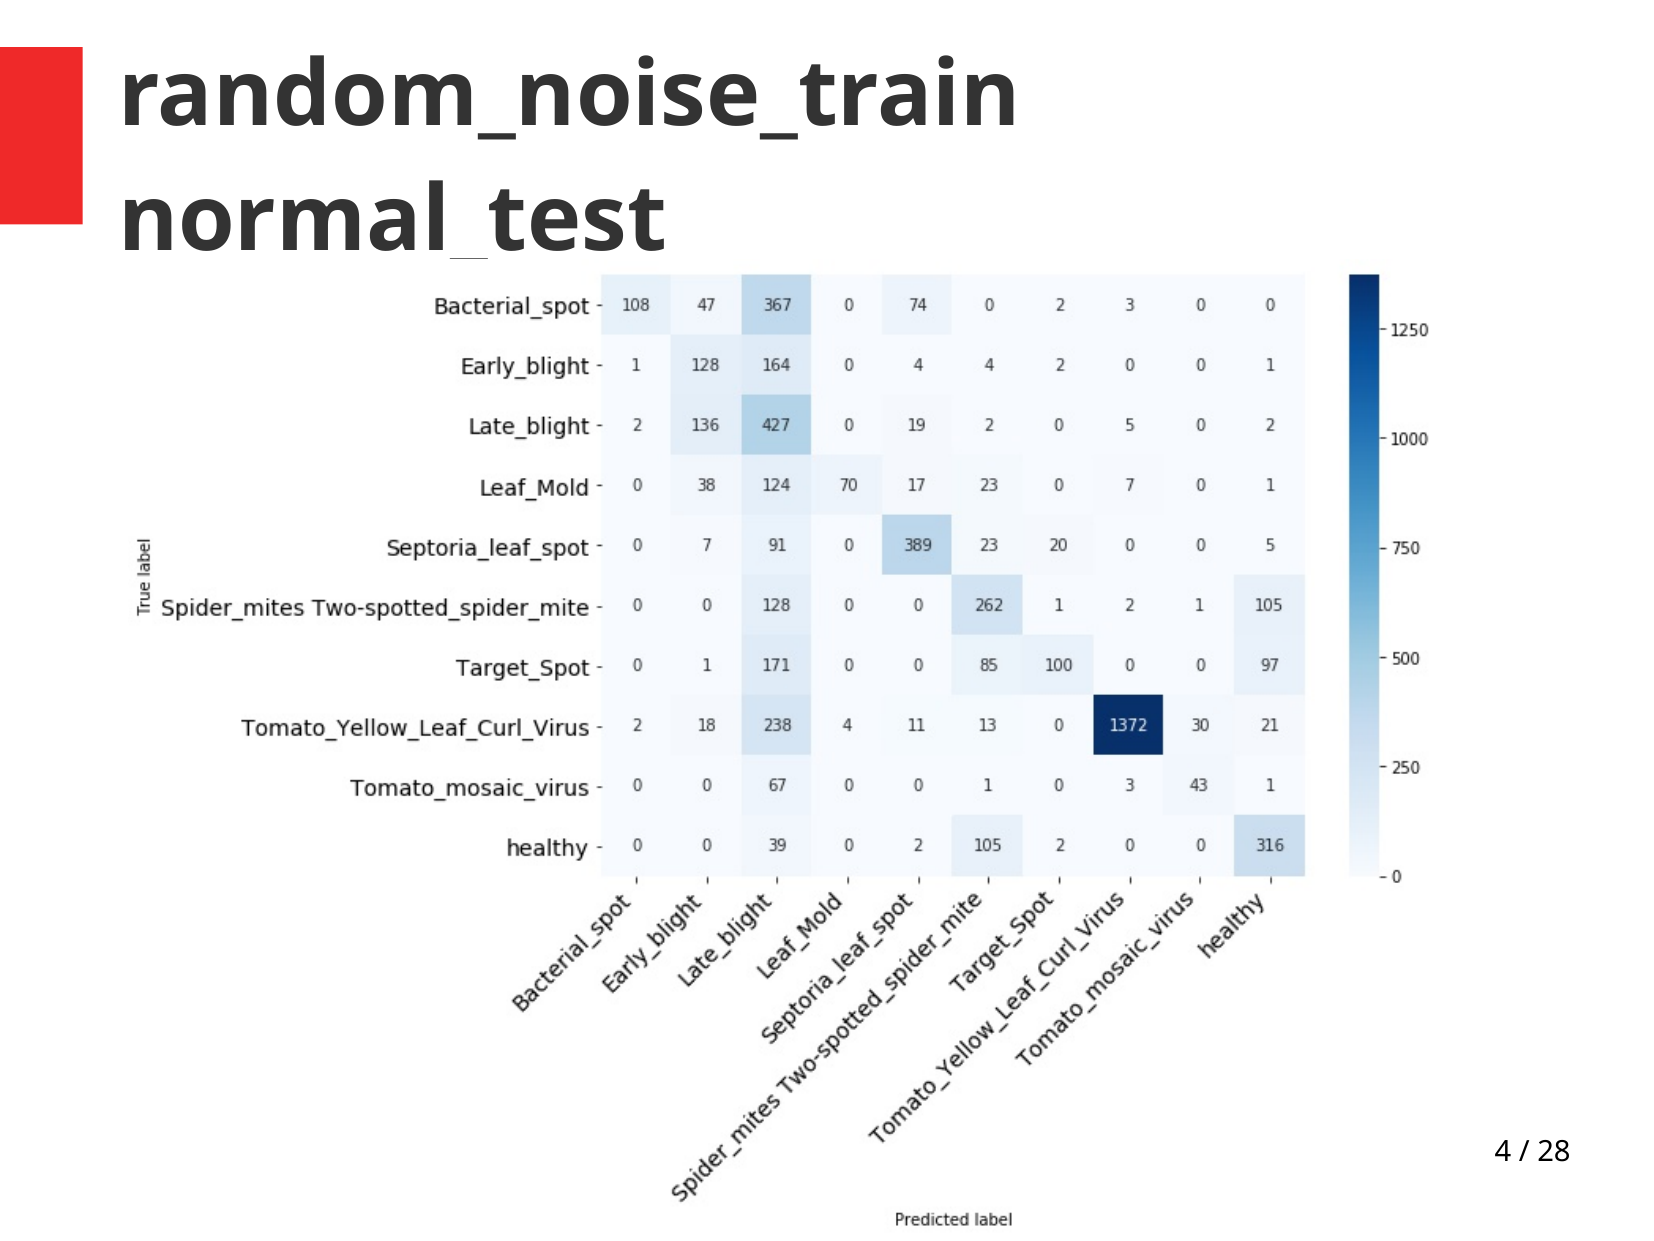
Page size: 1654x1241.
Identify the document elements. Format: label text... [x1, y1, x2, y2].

picture [128, 259, 1441, 1240]
title random_noise_train normal_test [118, 45, 1571, 260]
